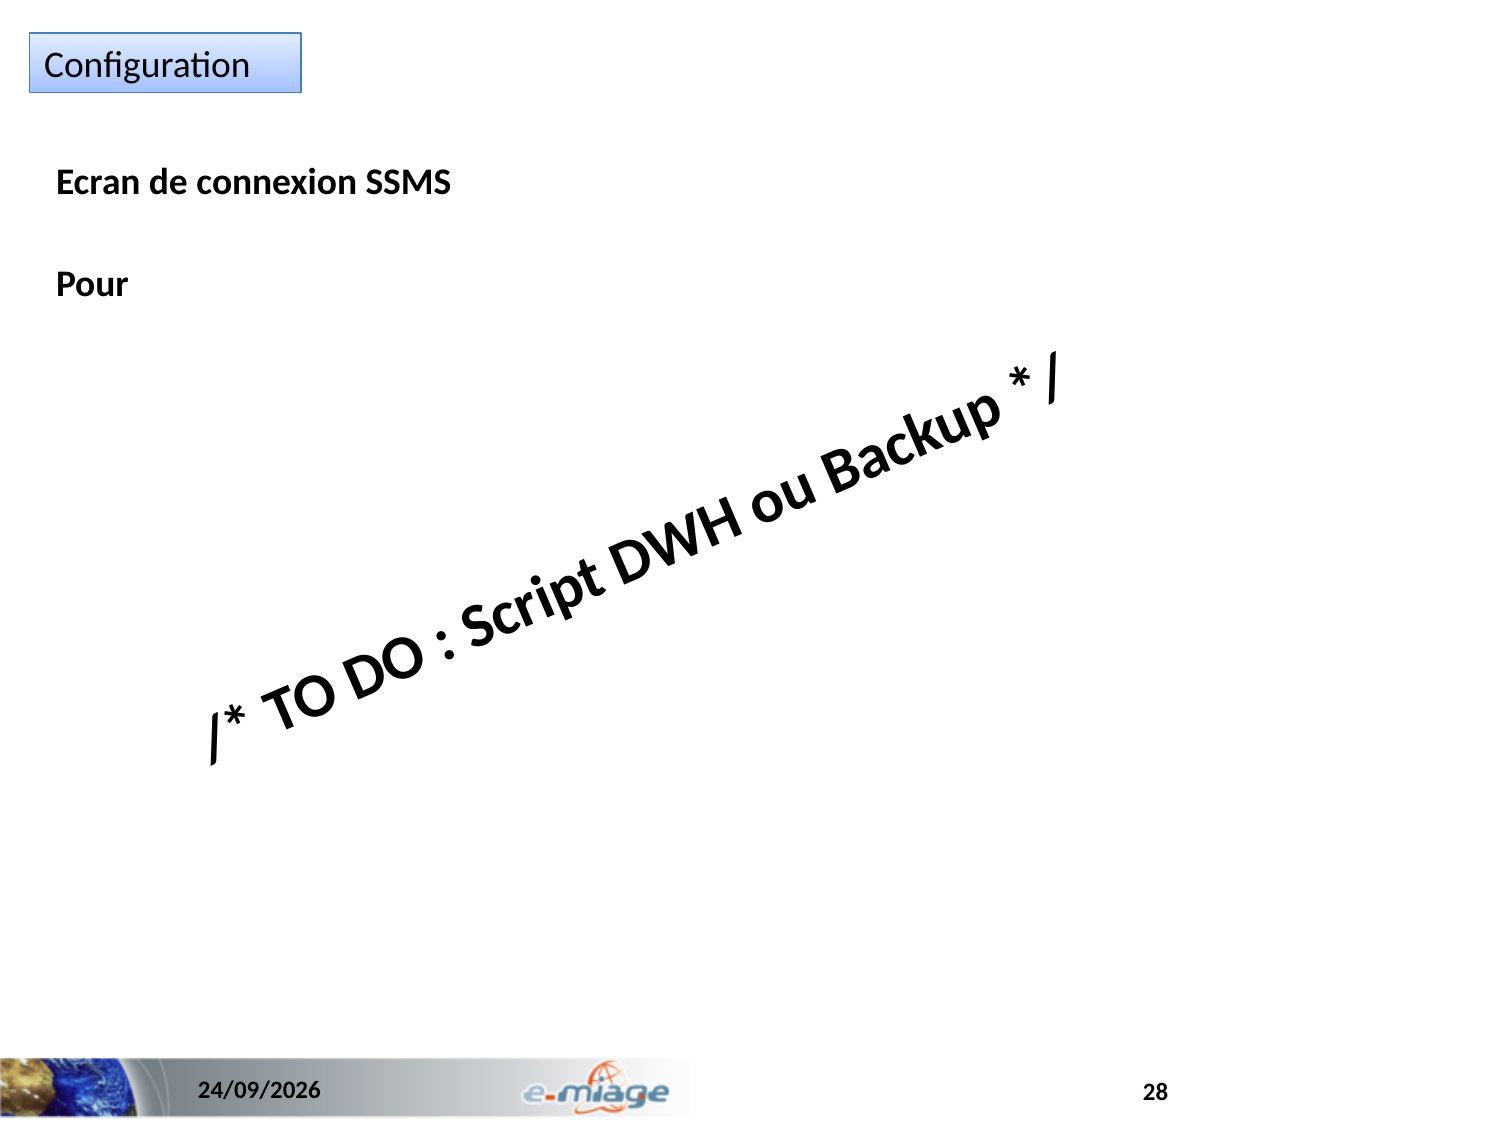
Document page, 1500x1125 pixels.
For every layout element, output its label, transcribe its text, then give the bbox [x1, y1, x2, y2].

text_box Configuration [29, 32, 302, 93]
text_box Ecran de connexion SSMS Pour [41, 149, 798, 312]
picture [0, 1058, 691, 1118]
text_box /* TO DO : Script DWH ou Backup */ [169, 321, 1095, 788]
